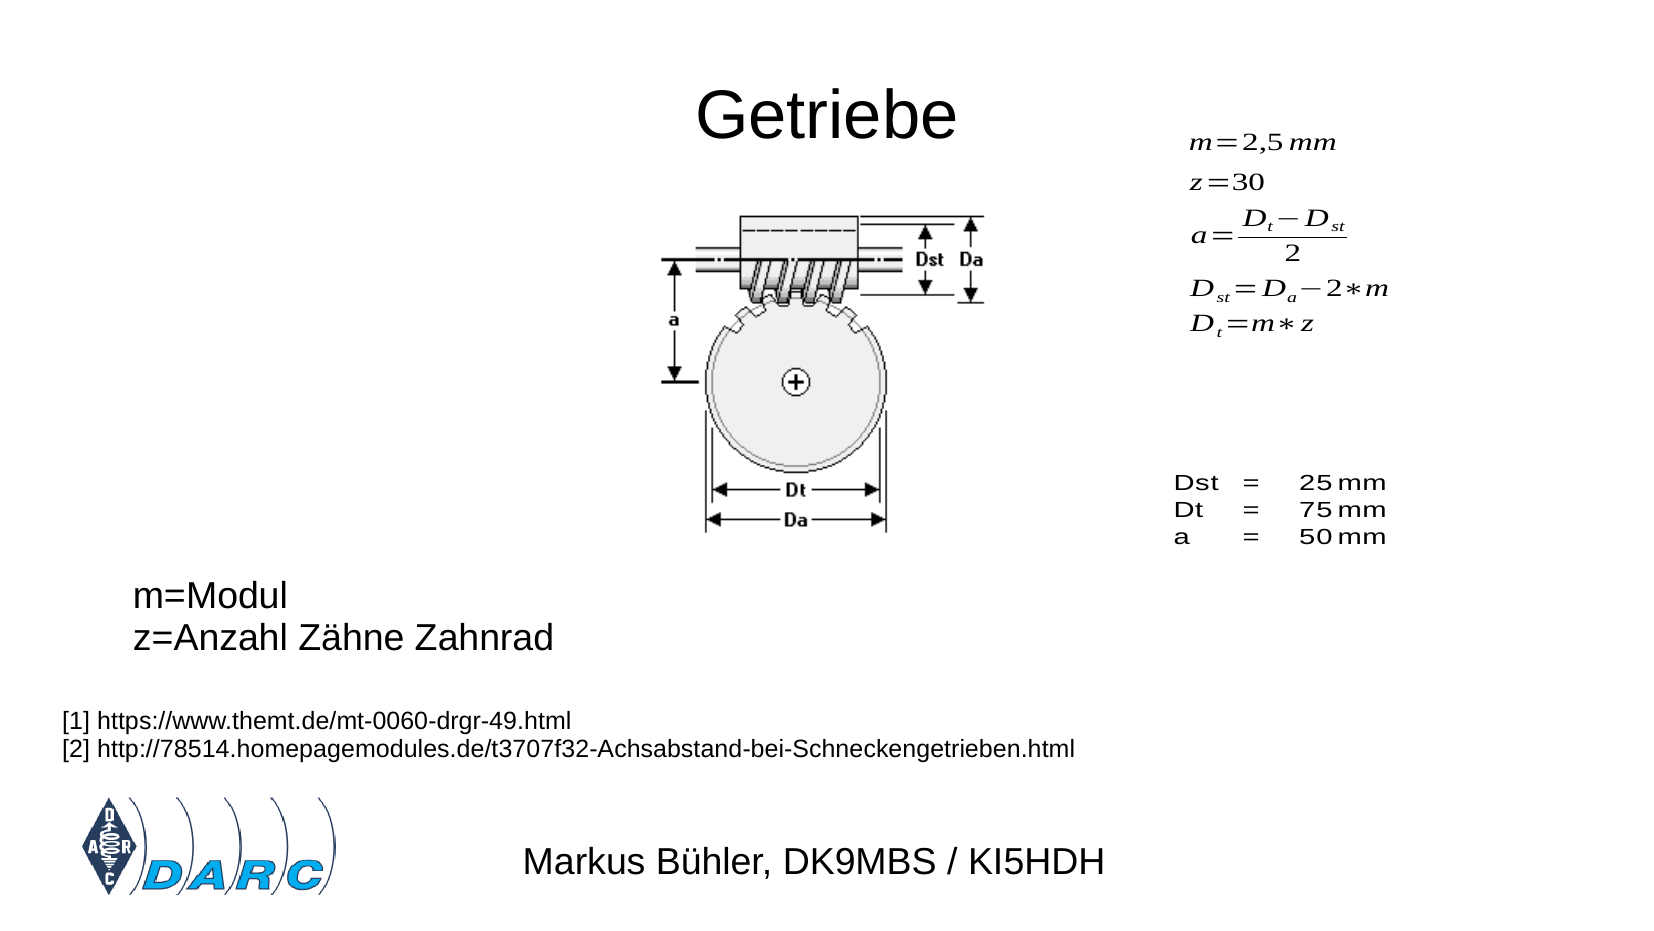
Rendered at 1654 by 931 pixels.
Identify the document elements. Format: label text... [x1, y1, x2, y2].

picture [82, 797, 336, 895]
text_box Markus Bühler, DK9MBS / KI5HDH [507, 832, 1121, 890]
title Getriebe [82, 37, 1571, 193]
chart [1171, 469, 1654, 612]
text_box [1] https://www.themt.de/mt-0060-drgr-49.html [2] http://78514.homepagemodules.de/t3707f32-Achsabstand-bei-Schneckengetrieben.html [47, 699, 1607, 779]
picture [649, 205, 1000, 544]
chart [1182, 127, 1343, 156]
chart [1181, 168, 1273, 197]
chart [1182, 309, 1321, 341]
chart [1182, 274, 1397, 306]
chart [1184, 203, 1356, 267]
text_box m=Modul z=Anzahl Zähne Zahnrad [118, 566, 569, 666]
